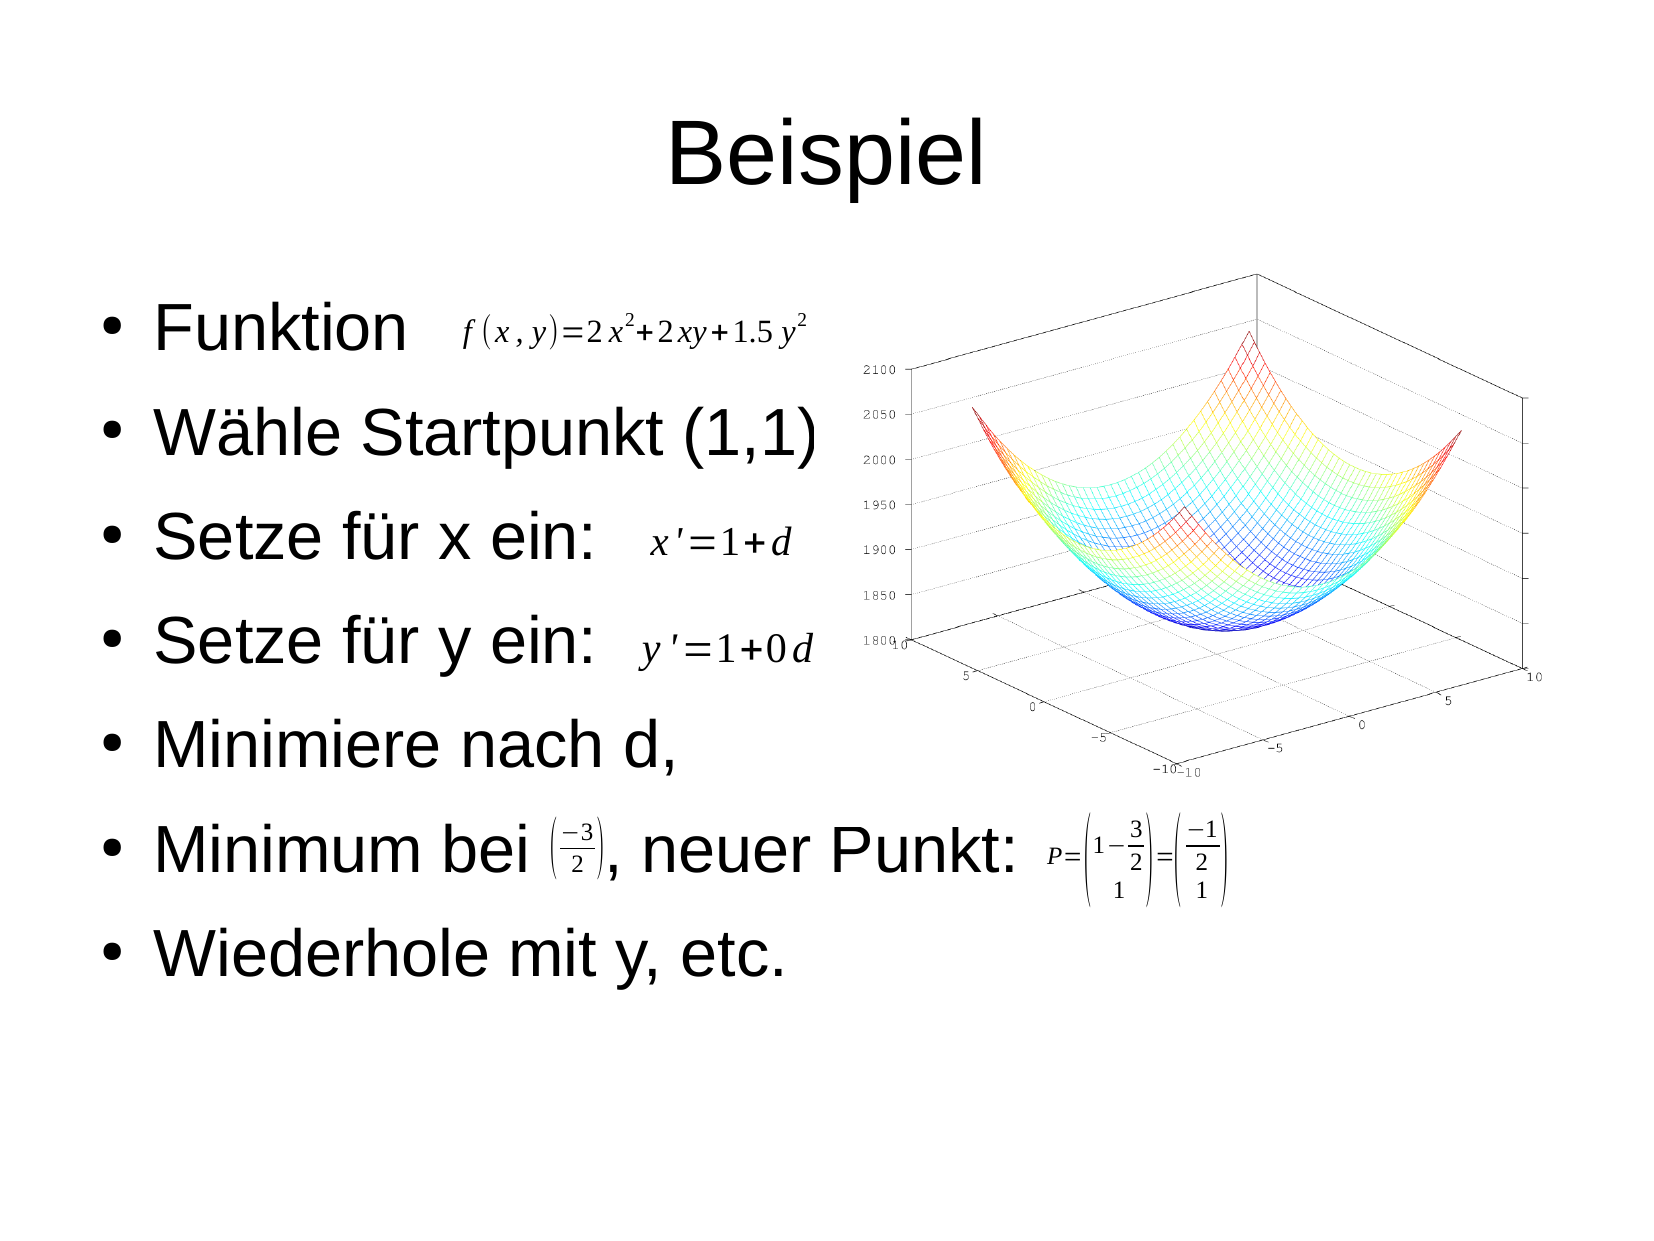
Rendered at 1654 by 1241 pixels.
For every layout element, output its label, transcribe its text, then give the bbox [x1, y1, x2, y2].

picture [814, 224, 1619, 827]
chart [454, 308, 814, 352]
list Funktion Wähle Startpunkt (1,1) Setze für x ein: Setze für y ein: Minimiere nach d, Minimum bei , neuer Punkt: Wiederhole mit y, etc. [82, 290, 1571, 1010]
chart [637, 519, 804, 566]
chart [625, 625, 827, 674]
title Beispiel [82, 49, 1571, 257]
chart [543, 814, 612, 881]
chart [1039, 811, 1236, 910]
